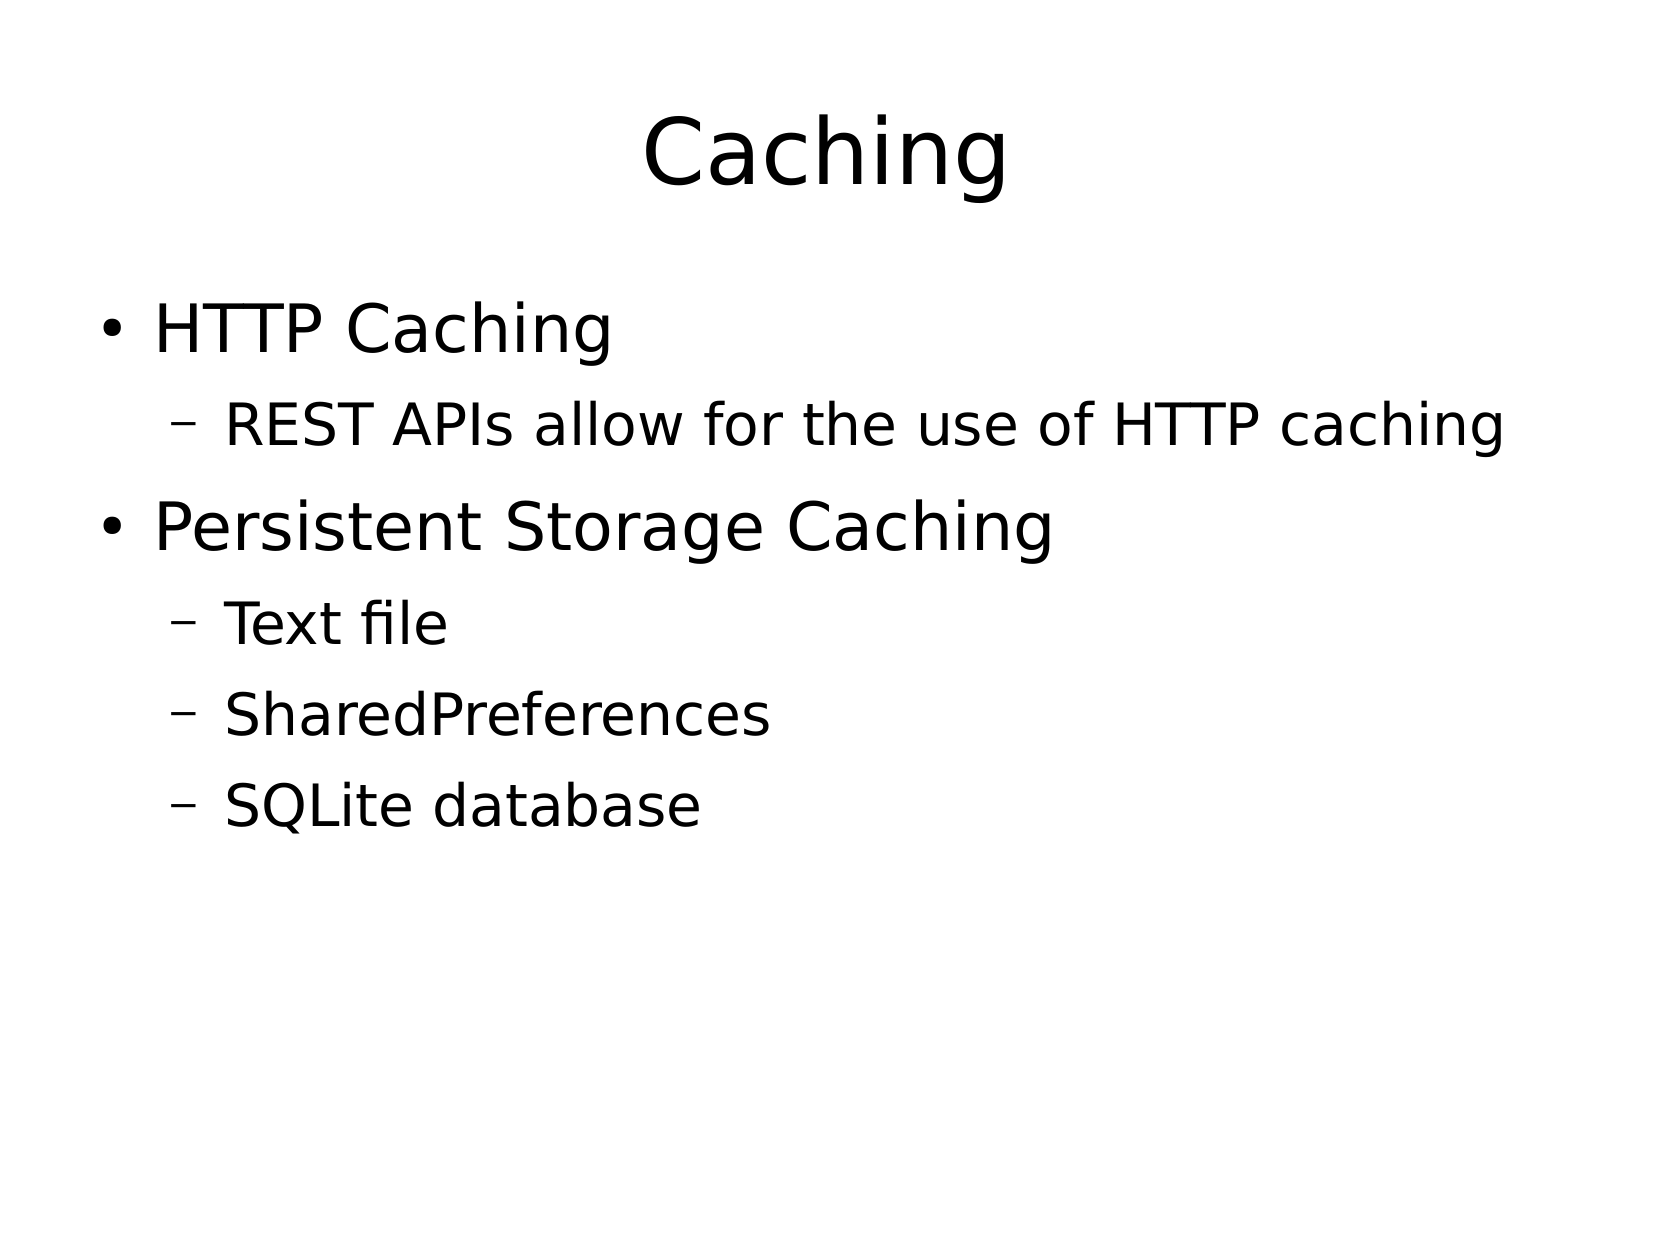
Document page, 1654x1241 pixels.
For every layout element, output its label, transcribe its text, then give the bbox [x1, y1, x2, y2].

title Caching [82, 49, 1571, 257]
list HTTP Caching REST APIs allow for the use of HTTP caching Persistent Storage Caching Text file SharedPreferences SQLite database [82, 290, 1571, 1010]
